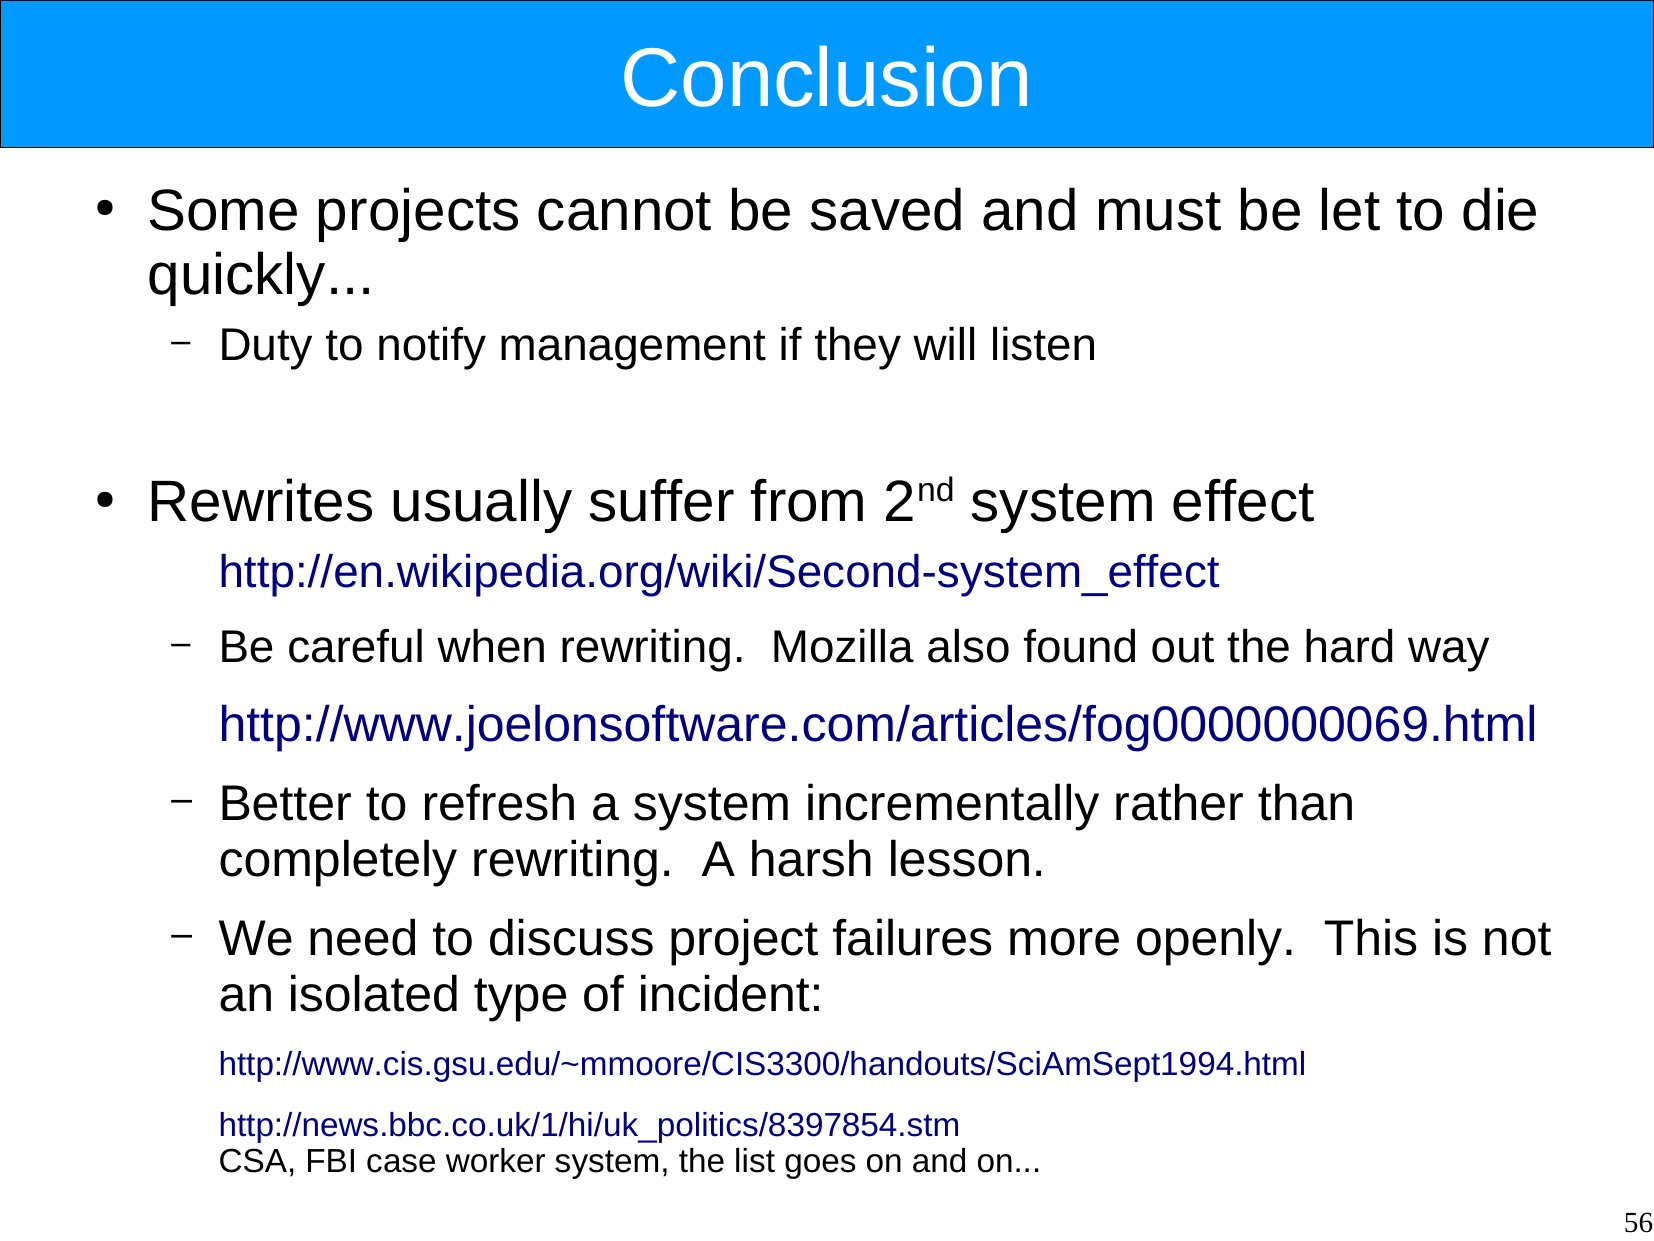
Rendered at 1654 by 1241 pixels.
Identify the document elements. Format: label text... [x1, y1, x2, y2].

title Conclusion [82, 21, 1571, 135]
list Some projects cannot be saved and must be let to die quickly... Duty to notify management if they will listen Rewrites usually suffer from 2nd system effect http://en.wikipedia.org/wiki/Second-system_effect Be careful when rewriting. Mozilla also found out the hard way http://www.joelonsoftware.com/articles/fog0000000069.html Better to refresh a system incrementally rather than completely rewriting. A harsh lesson. We need to discuss project failures more openly. This is not an isolated type of incident: http://www.cis.gsu.edu/~mmoore/CIS3300/handouts/SciAmSept1994.html http://news.bbc.co.uk/1/hi/uk_politics/8397854.stm CSA, FBI case worker system, the list goes on and on... [76, 177, 1565, 1196]
